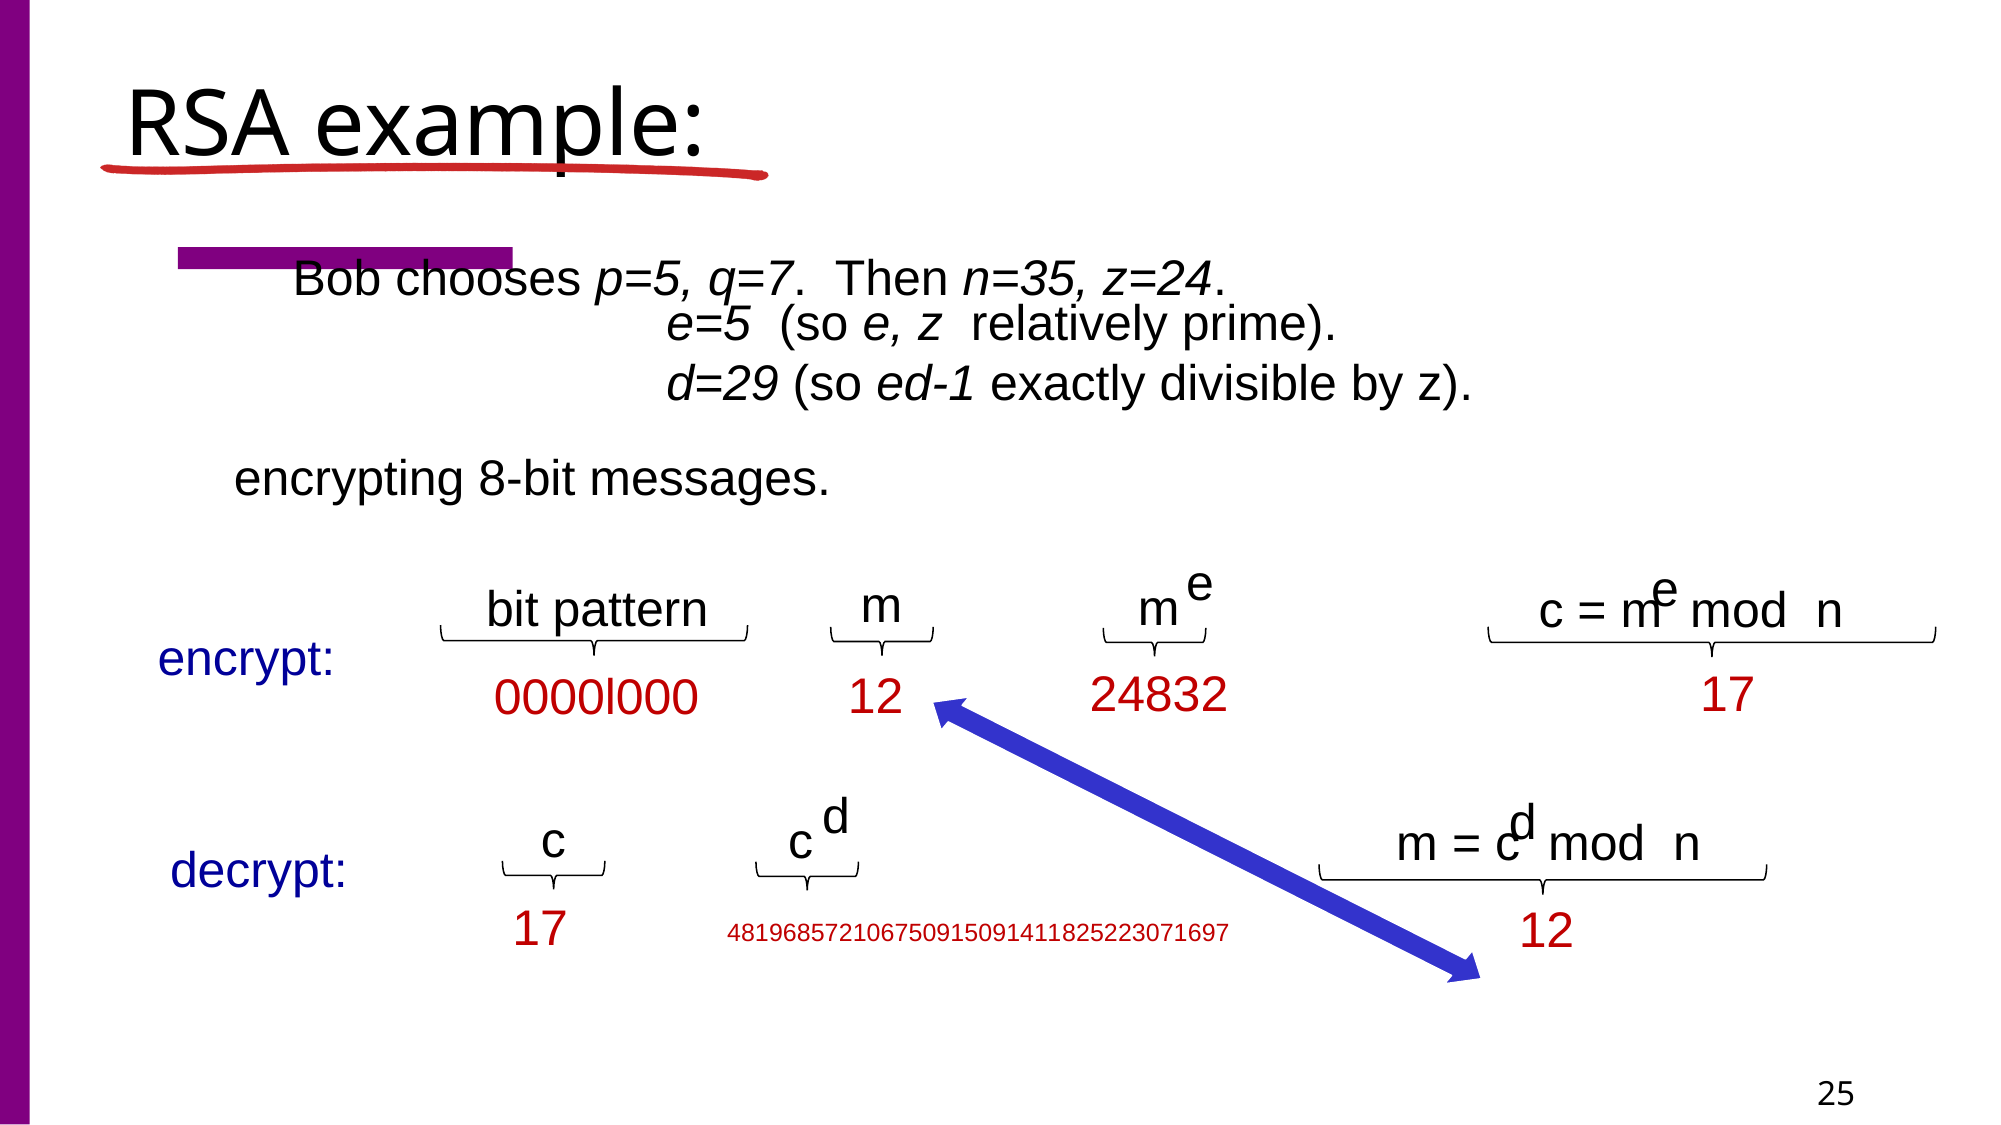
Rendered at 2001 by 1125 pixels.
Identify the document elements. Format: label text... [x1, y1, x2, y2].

text_box c [526, 799, 581, 875]
picture [97, 158, 777, 186]
text_box 12 [833, 655, 919, 731]
text_box 17 [1685, 653, 1771, 730]
text_box m = c mod n [1381, 802, 1717, 879]
text_box 12 [1503, 889, 1590, 965]
text_box Bob chooses p=5, q=7. Then n=35, z=24. [277, 177, 1242, 314]
text_box c = m mod n [1523, 569, 1859, 644]
text_box d [1494, 781, 1552, 858]
text_box 0000l000 [479, 656, 715, 733]
text_box decrypt: [155, 829, 363, 906]
text_box e=5 (so e, z relatively prime). d=29 (so ed-1 exactly divisible by z). [651, 282, 1489, 479]
text_box d [807, 775, 865, 852]
text_box [932, 696, 1482, 984]
text_box encrypt: [142, 617, 351, 694]
text_box c [795, 835, 807, 855]
text_box c [773, 801, 828, 877]
text_box 24832 [1074, 654, 1244, 730]
text_box 481968572106750915091411825223071697 [712, 909, 1246, 955]
text_box m [845, 564, 918, 640]
text_box encrypting 8-bit messages. [219, 437, 847, 513]
text_box m [1123, 567, 1195, 644]
text_box 17 [497, 887, 583, 963]
text_box e [1171, 542, 1229, 619]
title RSA example: [73, 24, 1774, 213]
text_box e [1636, 548, 1694, 624]
text_box bit pattern [471, 568, 724, 642]
